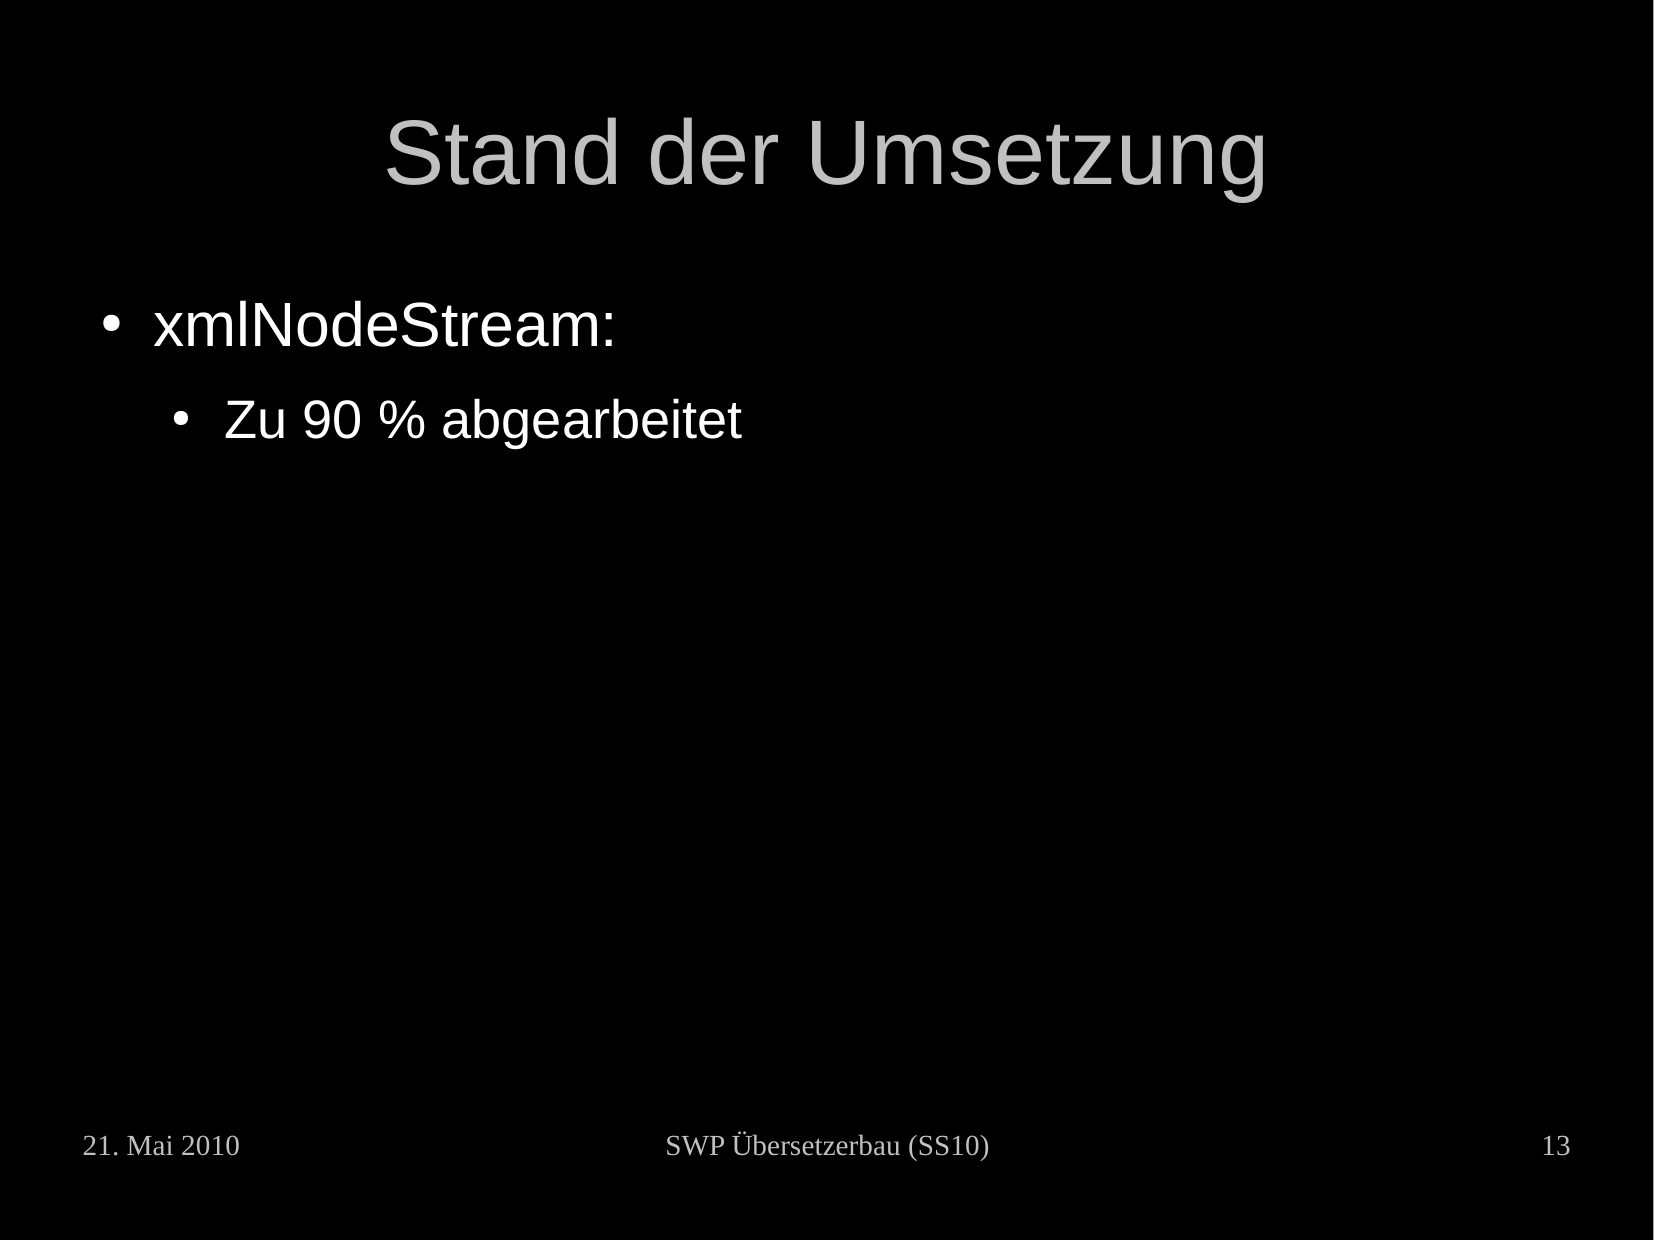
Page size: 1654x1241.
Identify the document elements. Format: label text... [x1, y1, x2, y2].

title Stand der Umsetzung [82, 49, 1571, 257]
list xmlNodeStream: Zu 90 % abgearbeitet [82, 290, 1571, 1109]
